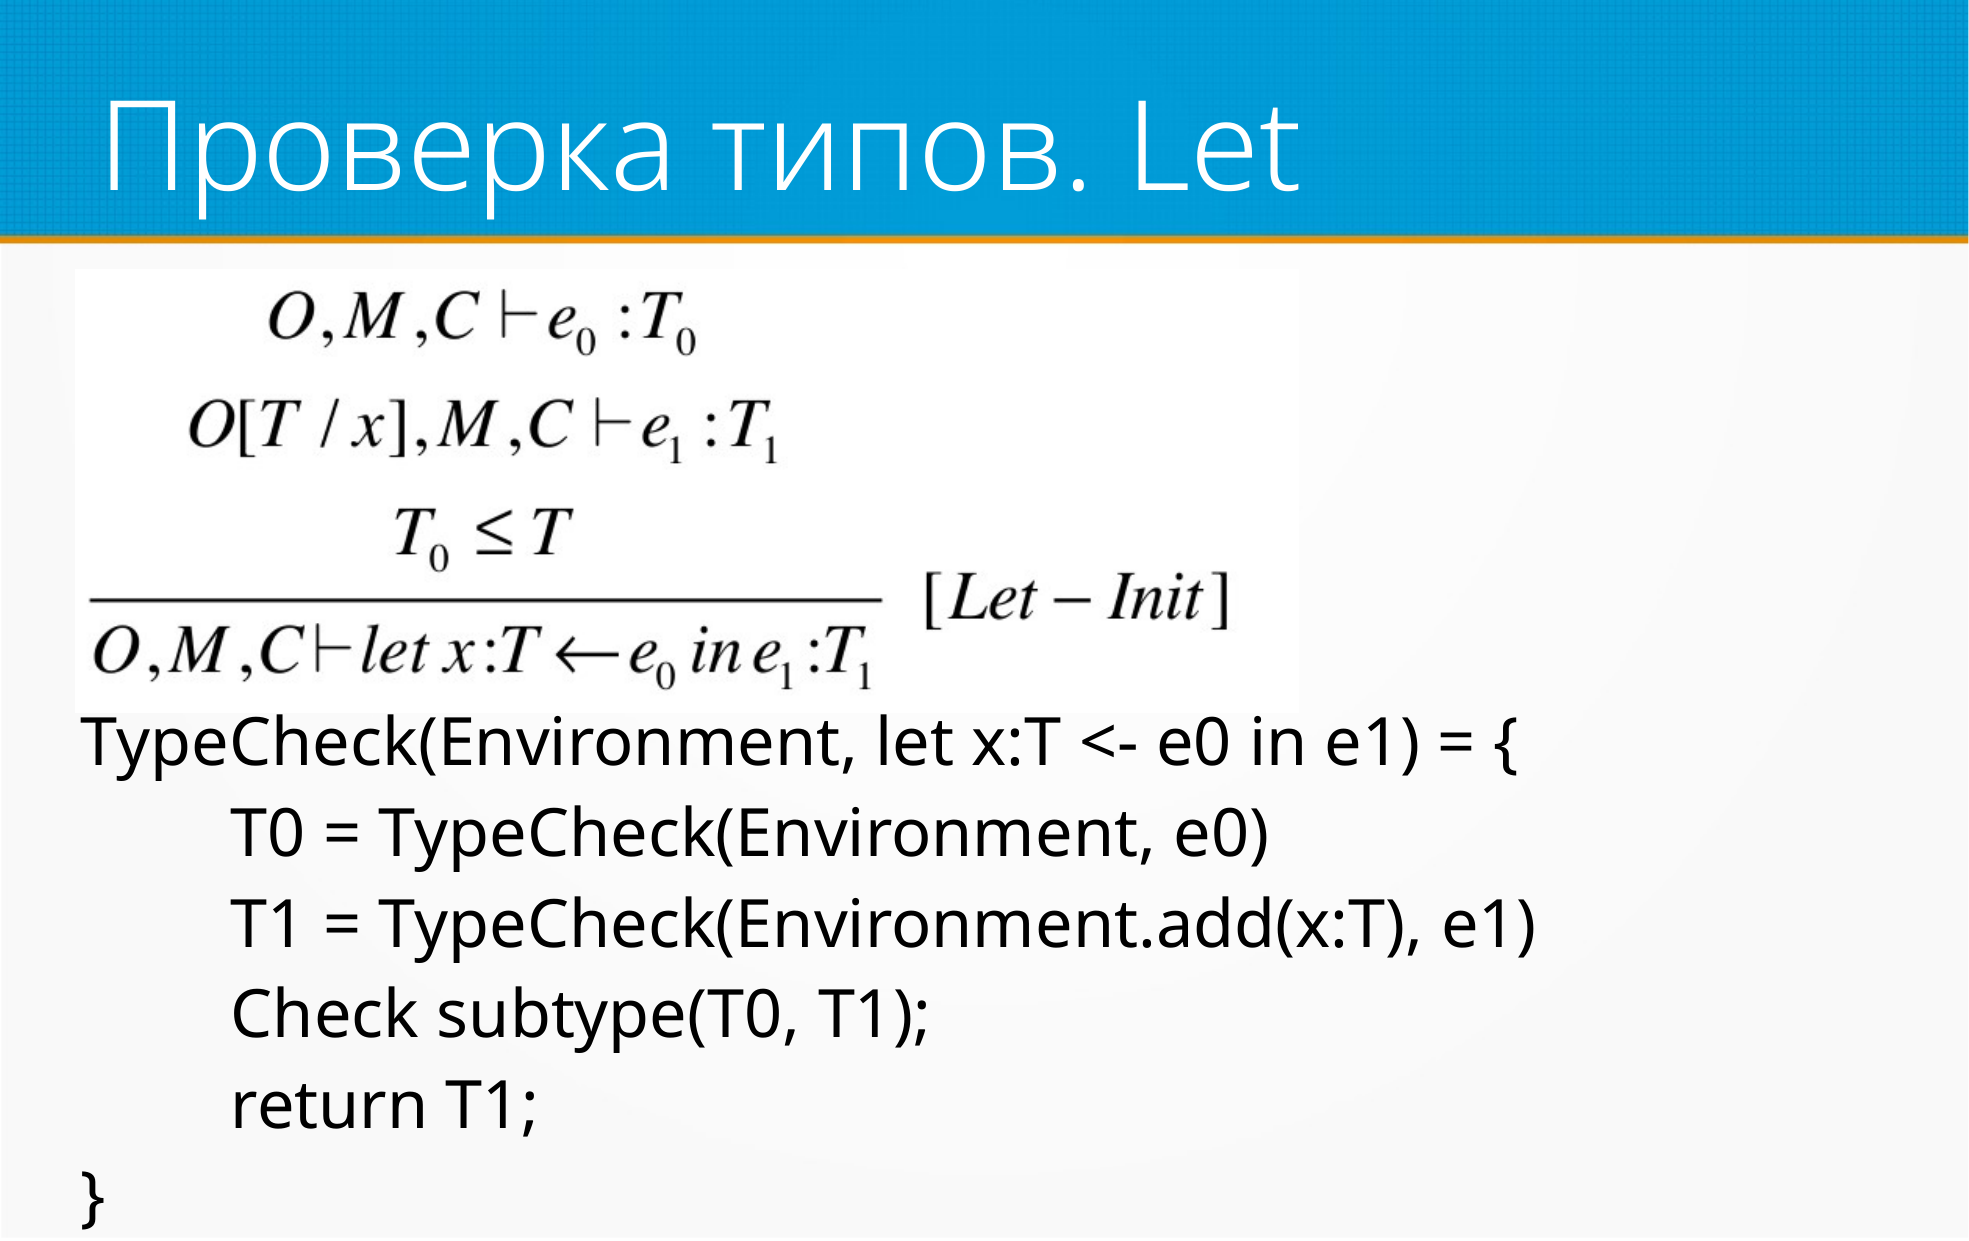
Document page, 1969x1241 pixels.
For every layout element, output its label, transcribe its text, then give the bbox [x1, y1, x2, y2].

text_box TypeCheck(Environment, let x:T <- e0 in e1) = { T0 = TypeCheck(Environment, e0) T1 = TypeCheck(Environment.add(x:T), e1) Check subtype(T0, T1); return T1; } [75, 693, 1919, 1241]
picture [0, 233, 1969, 1241]
title Проверка типов. Let [98, 19, 1870, 227]
